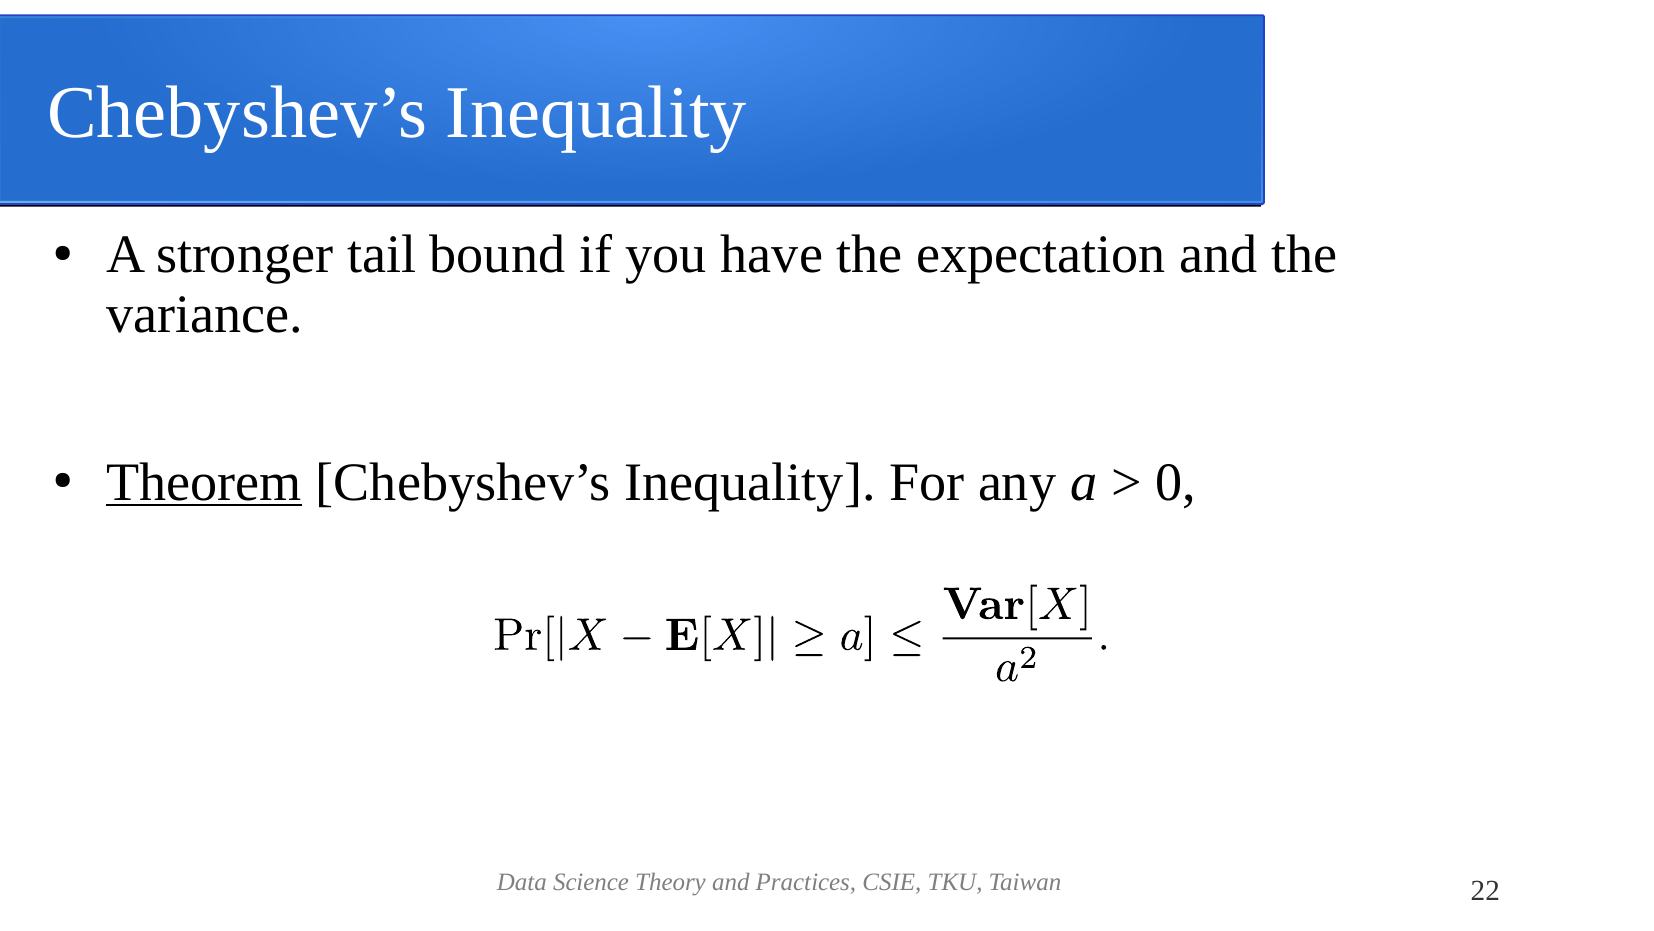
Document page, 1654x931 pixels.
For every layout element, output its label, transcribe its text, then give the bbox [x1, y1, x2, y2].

picture [491, 582, 1108, 684]
list A stronger tail bound if you have the expectation and the variance. Theorem [Chebyshev’s Inequality]. For any a > 0, [35, 224, 1524, 764]
title Chebyshev’s Inequality [47, 35, 1199, 189]
